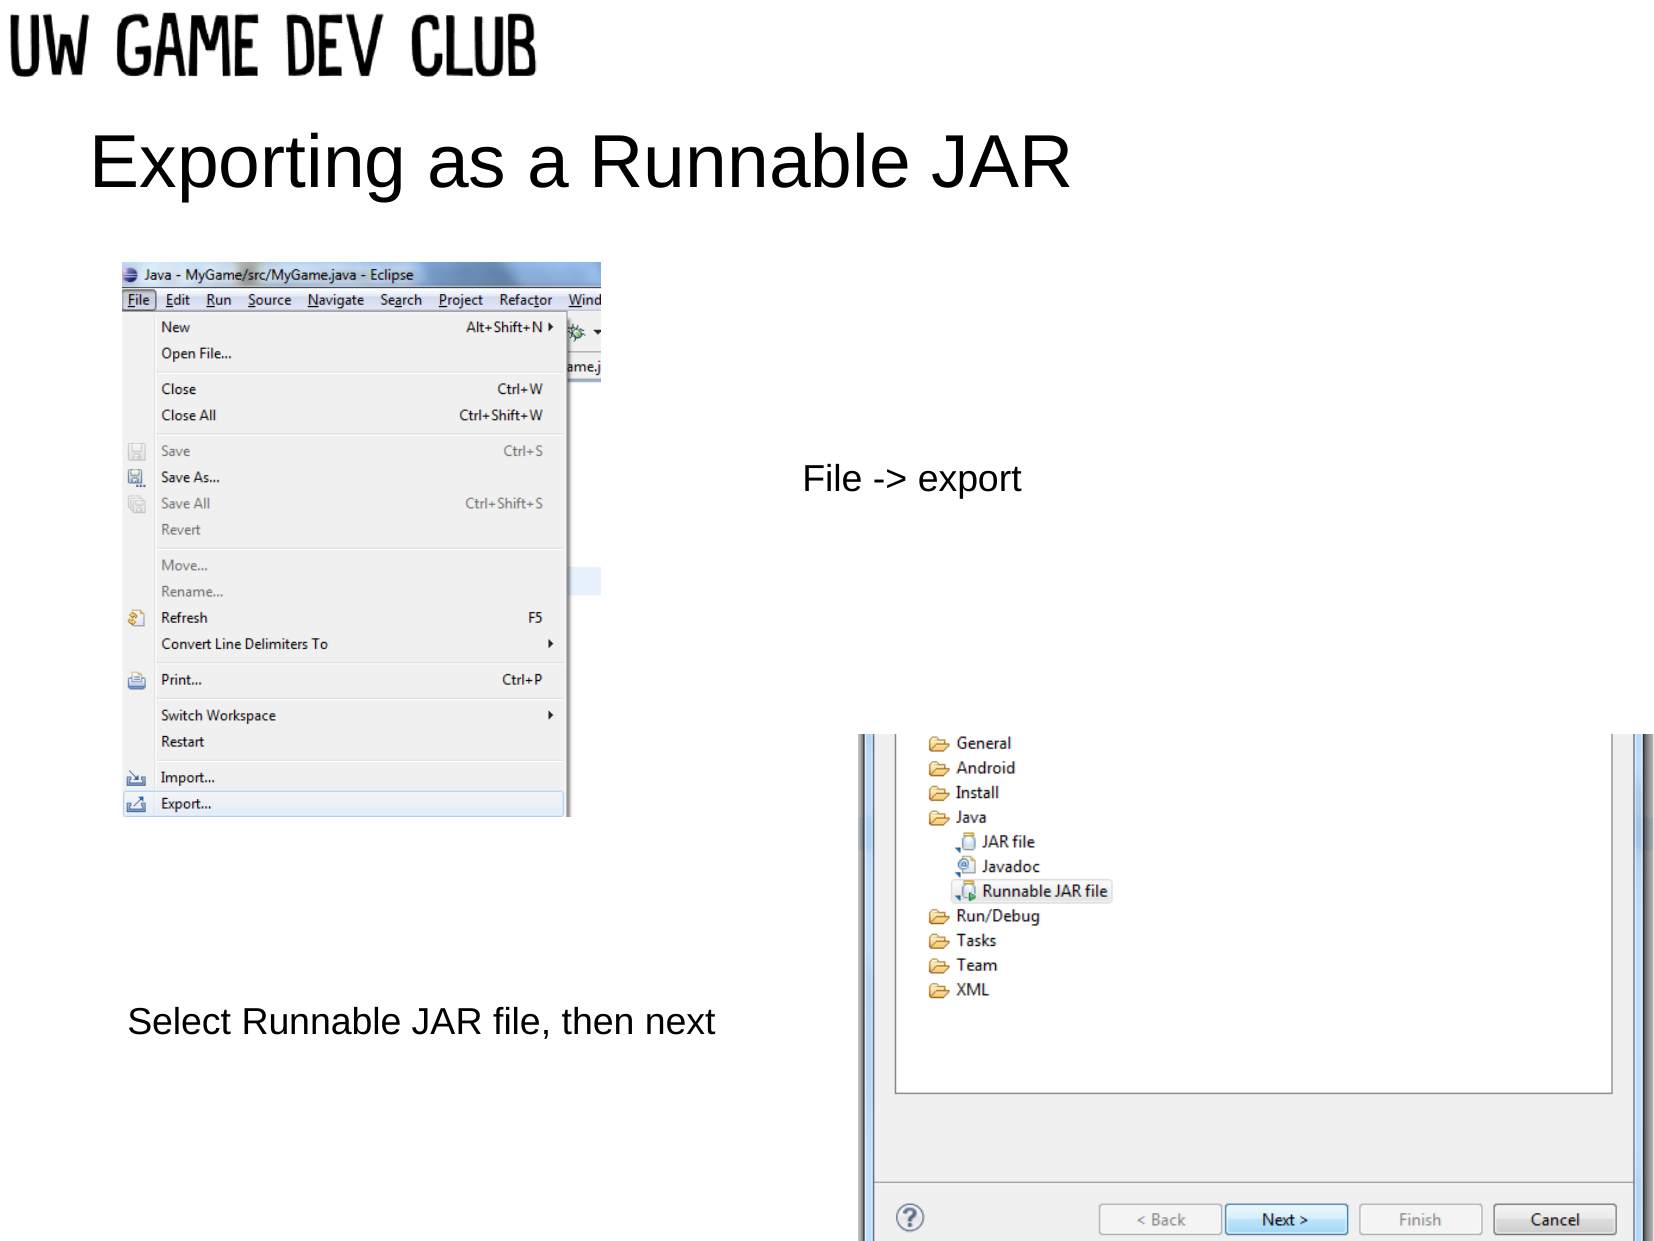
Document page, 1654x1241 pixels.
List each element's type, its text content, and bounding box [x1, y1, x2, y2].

text_box File -> export [787, 450, 1351, 507]
text_box Exporting as a Runnable JAR [75, 112, 1654, 212]
picture [122, 262, 601, 817]
text_box Select Runnable JAR file, then next [112, 993, 788, 1051]
picture [858, 734, 1654, 1241]
picture [3, 7, 552, 82]
